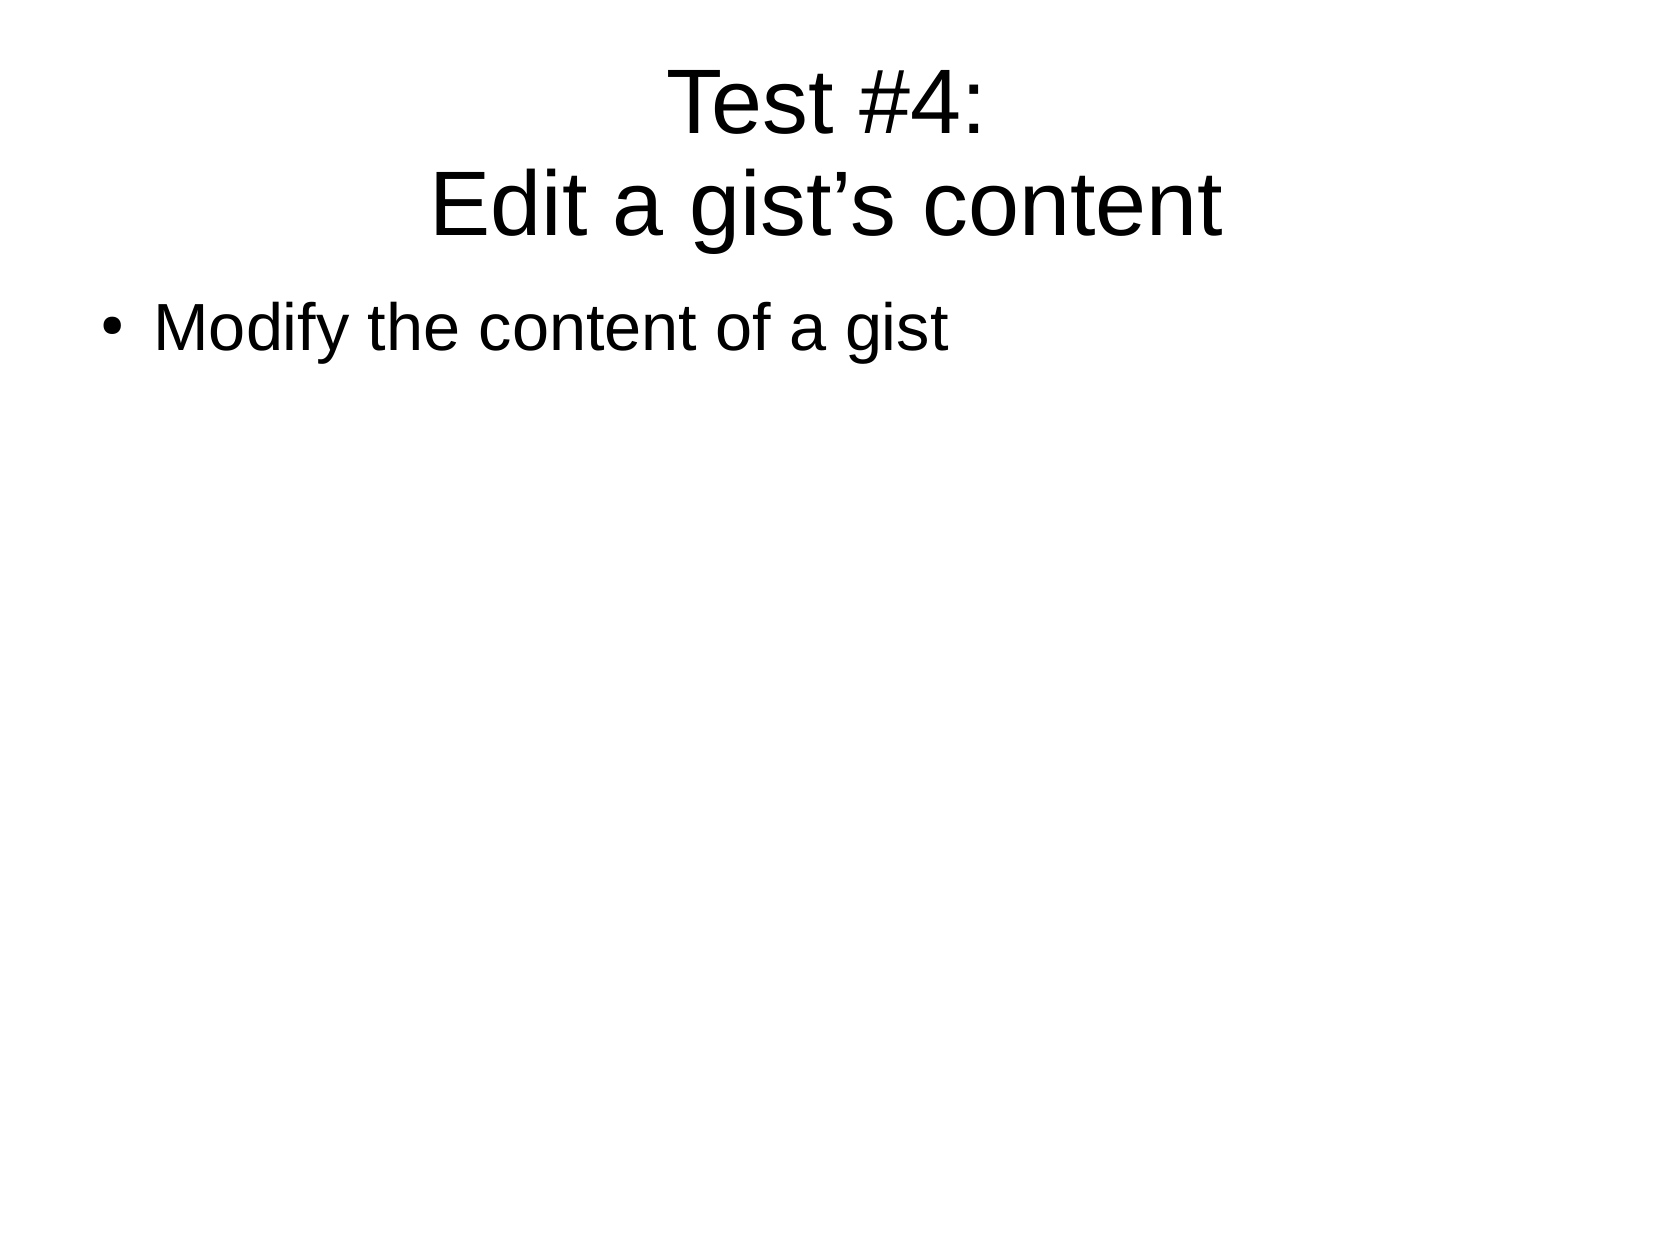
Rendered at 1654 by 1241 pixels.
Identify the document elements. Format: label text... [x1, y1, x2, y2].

list Modify the content of a gist [82, 290, 1571, 1010]
title Test #4: Edit a gist’s content [82, 49, 1571, 257]
